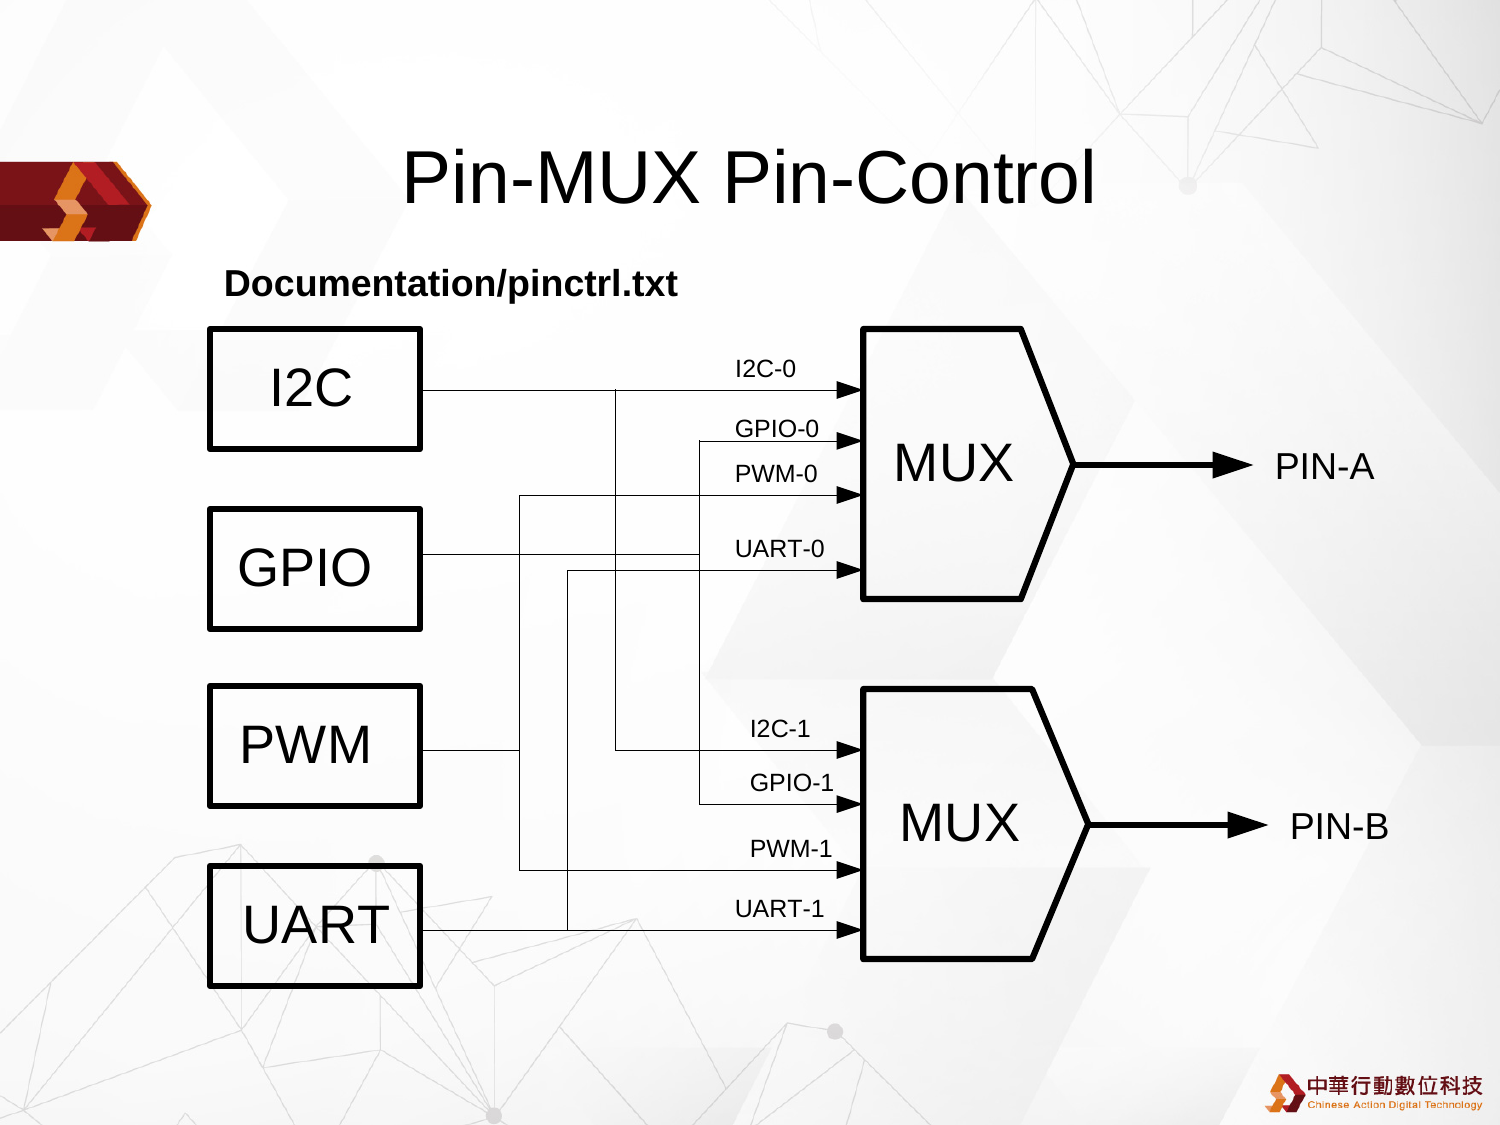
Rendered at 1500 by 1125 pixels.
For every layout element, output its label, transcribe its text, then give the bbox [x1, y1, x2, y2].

text_box PWM [225, 701, 406, 792]
text_box GPIO-0 [720, 404, 858, 451]
text_box MUX [885, 780, 1051, 871]
text_box PWM-1 [735, 825, 856, 871]
text_box I2C-1 [735, 705, 841, 750]
text_box GPIO [222, 525, 403, 616]
text_box UART-0 [720, 525, 841, 570]
text_box I2C [255, 345, 391, 436]
text_box UART-1 [720, 885, 841, 930]
picture [0, 0, 1500, 1125]
text_box MUX [879, 420, 1045, 511]
text_box PWM-0 [720, 450, 841, 496]
text_box Documentation/pinctrl.txt [209, 251, 756, 312]
text_box PIN-A [1260, 435, 1411, 495]
text_box UART [228, 881, 409, 972]
text_box GPIO-1 [735, 759, 873, 805]
text_box PIN-B [1275, 795, 1426, 855]
title Pin-MUX Pin-Control [107, 101, 1367, 255]
text_box I2C-0 [720, 345, 826, 390]
